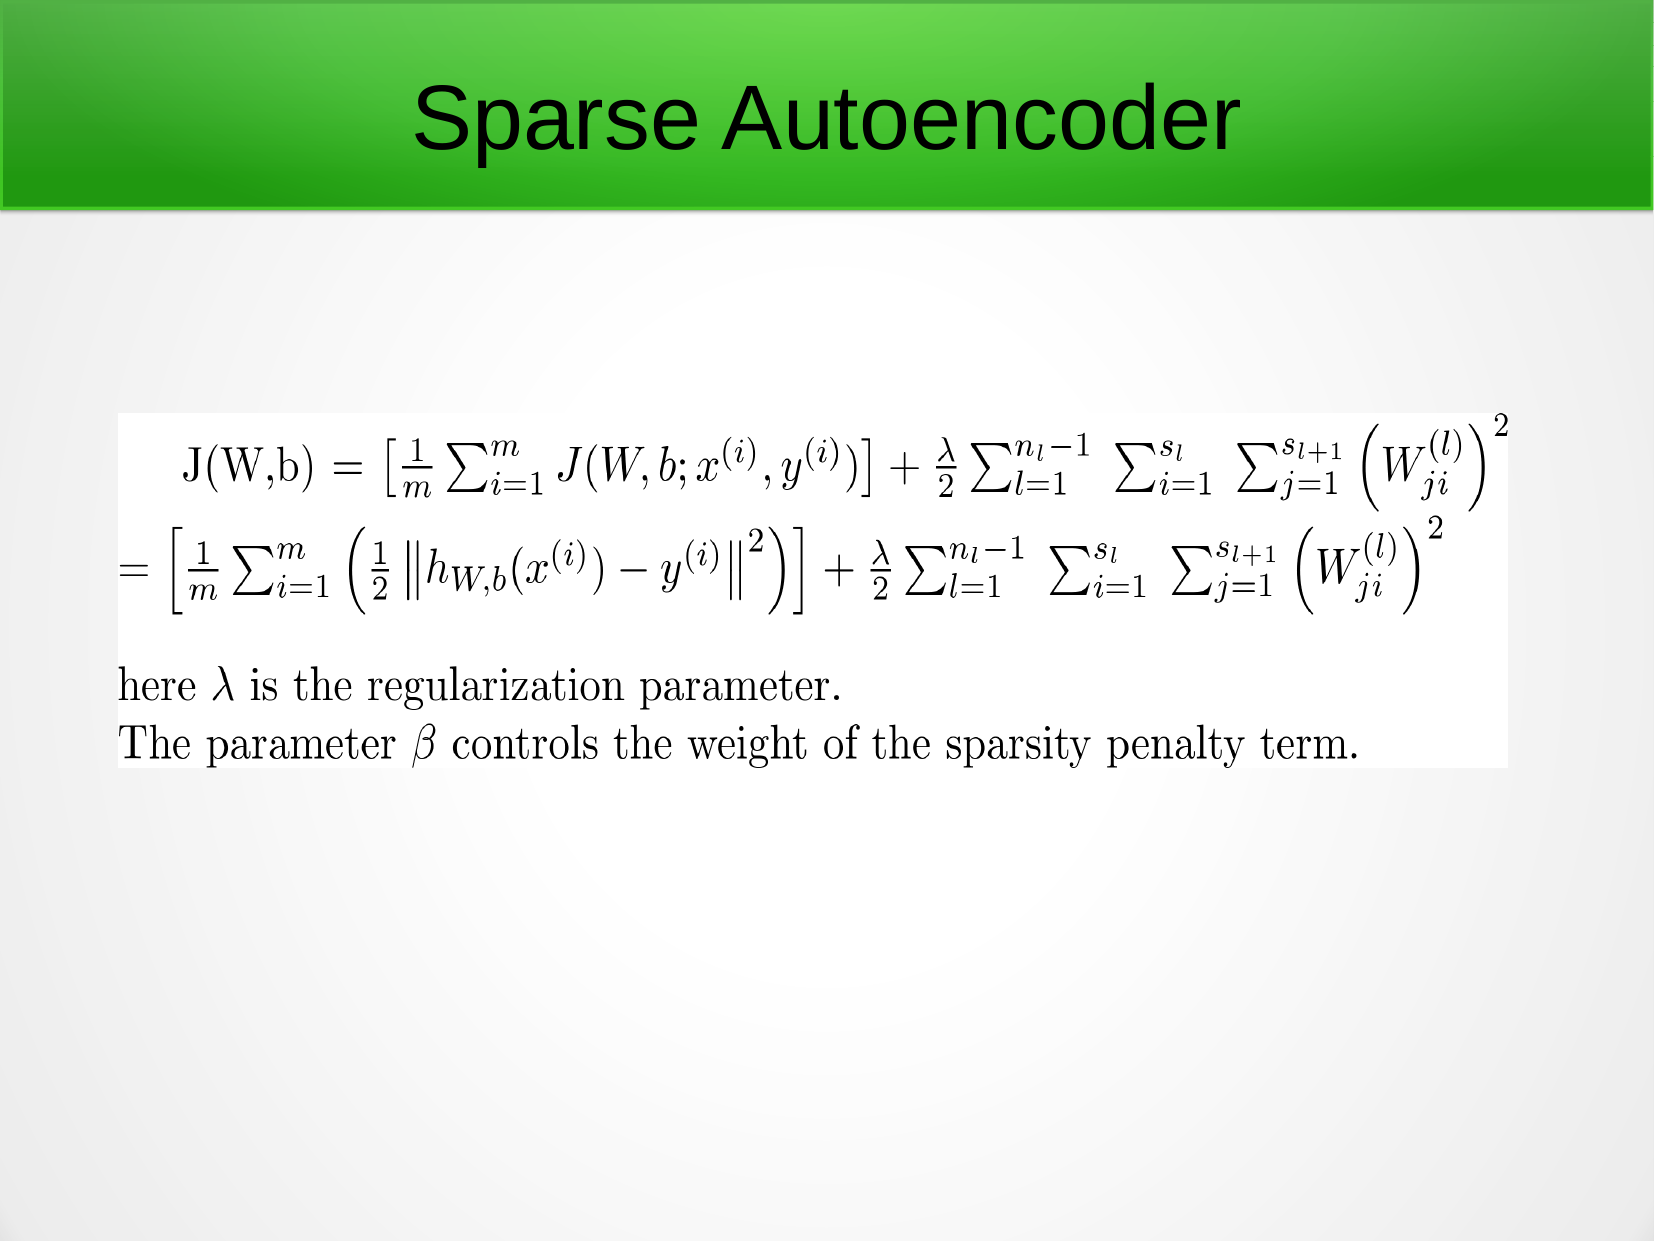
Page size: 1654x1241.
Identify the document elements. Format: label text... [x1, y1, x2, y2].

title Sparse Autoencoder [82, 47, 1571, 189]
picture [118, 413, 1508, 768]
